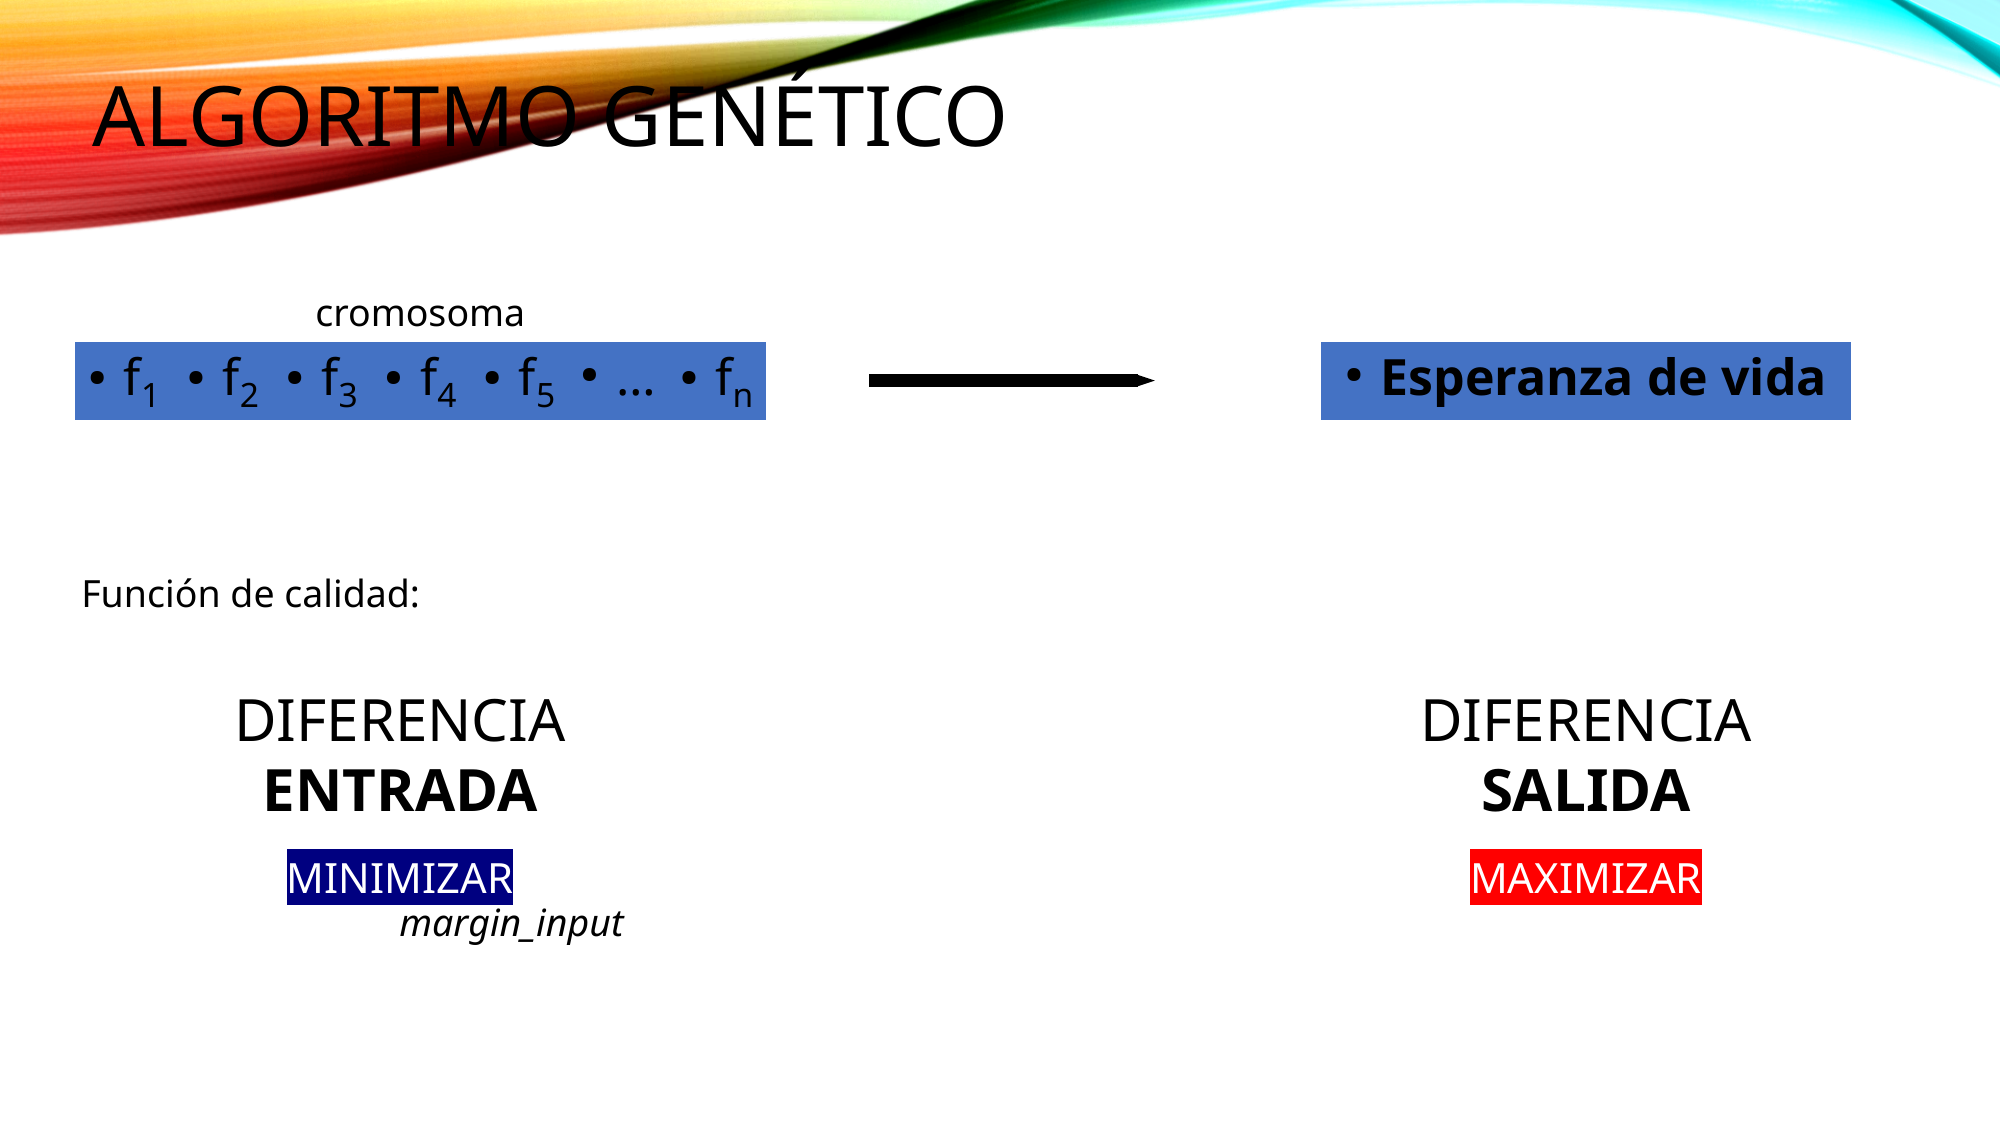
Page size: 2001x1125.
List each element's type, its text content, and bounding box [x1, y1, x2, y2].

table_header f4 [371, 342, 470, 420]
table_header f3 [272, 342, 371, 420]
text_box DIFERENCIA ENTRADA [190, 675, 611, 832]
text_box MINIMIZAR [264, 843, 536, 910]
title Algoritmo genético [77, 64, 1523, 175]
table_header f2 [174, 342, 272, 420]
table_header f1 [75, 342, 174, 420]
text_box DIFERENCIA SALIDA [1376, 675, 1797, 832]
table_header … [569, 342, 667, 420]
table_header fn [667, 342, 766, 420]
table_header f5 [470, 342, 569, 420]
text_box MAXIMIZAR [1450, 843, 1722, 910]
text_box cromosoma [291, 280, 550, 342]
table_header Esperanza de vida [1321, 342, 1851, 420]
text_box Función de calidad: [66, 562, 487, 624]
text_box margin_input [384, 891, 656, 953]
